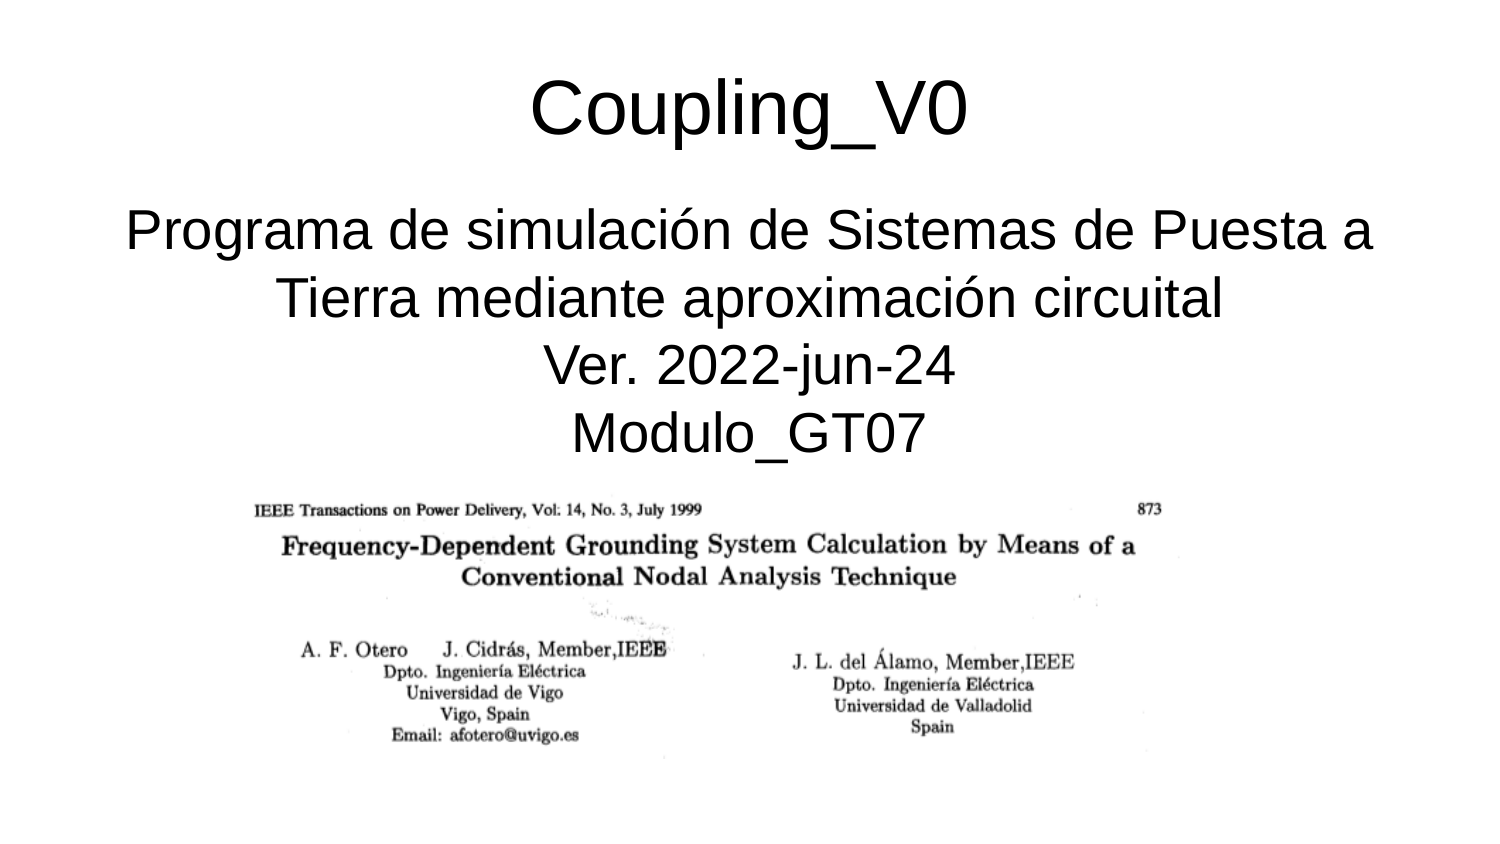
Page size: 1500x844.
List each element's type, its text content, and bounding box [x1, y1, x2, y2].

text_box Programa de simulación de Sistemas de Puesta a Tierra mediante aproximación circuital Ver. 2022-jun-24 Modulo_GT07 [74, 172, 1425, 486]
picture [238, 482, 1191, 759]
text_box Coupling_V0 [74, 33, 1425, 172]
